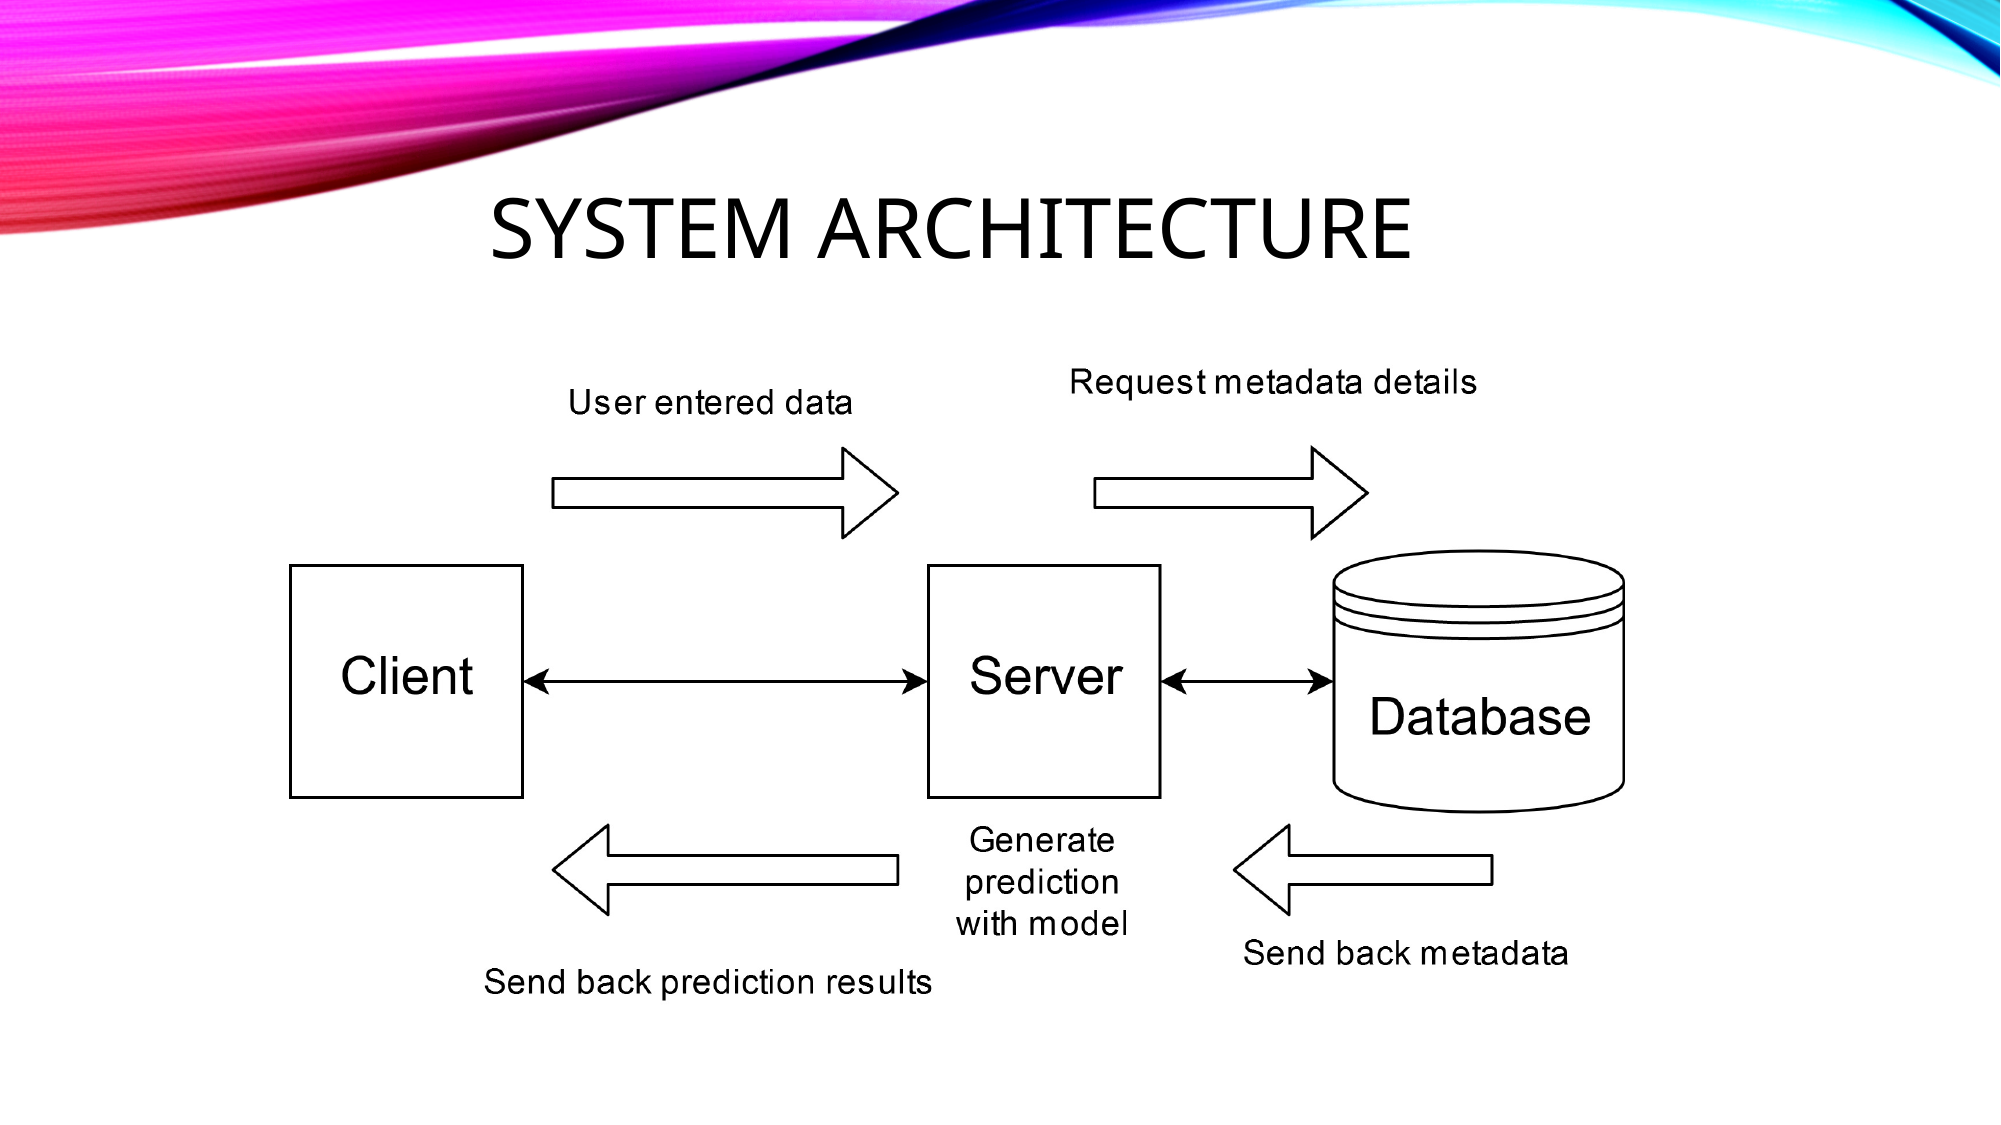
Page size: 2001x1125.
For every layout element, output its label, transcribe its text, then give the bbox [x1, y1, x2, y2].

title System Architecture [474, 125, 1888, 338]
picture [289, 355, 1625, 1016]
